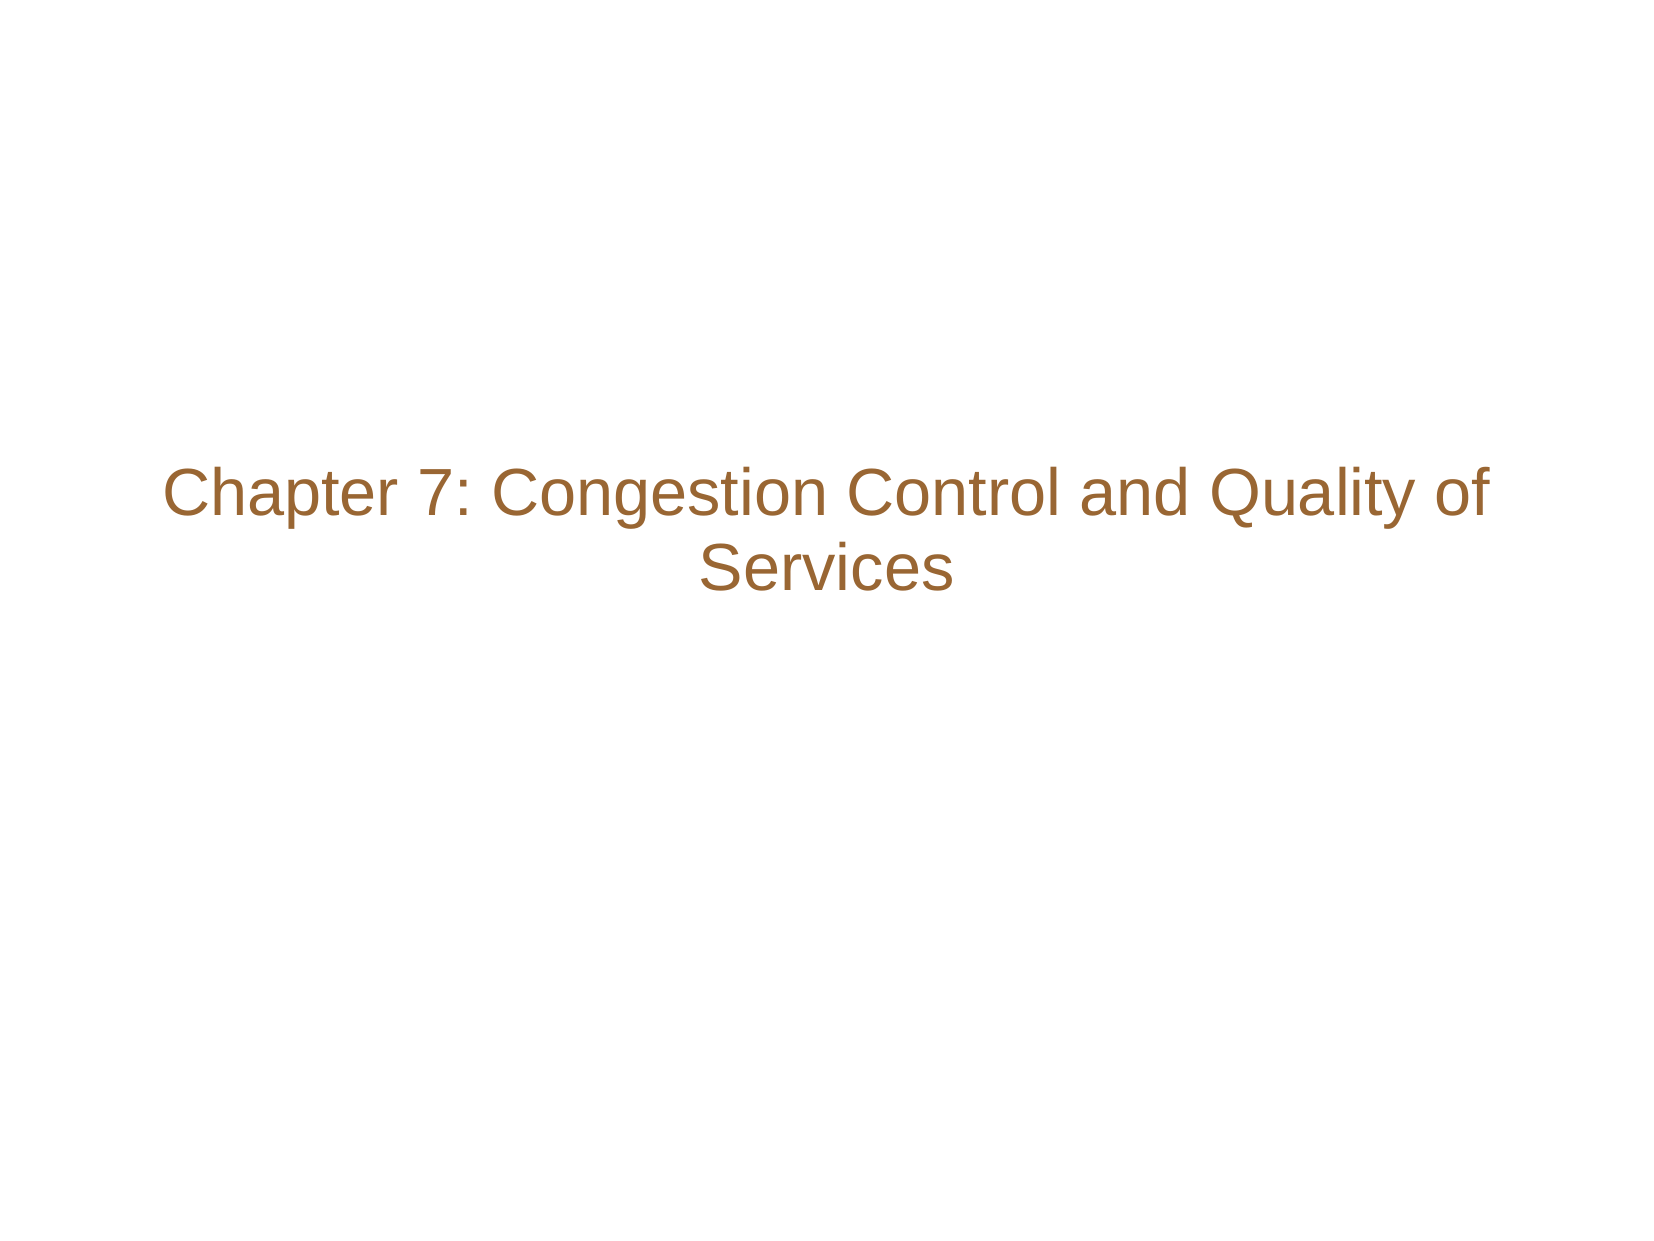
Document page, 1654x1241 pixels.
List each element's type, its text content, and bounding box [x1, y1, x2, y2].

subtitle Chapter 7: Congestion Control and Quality of Services [82, 49, 1571, 1010]
